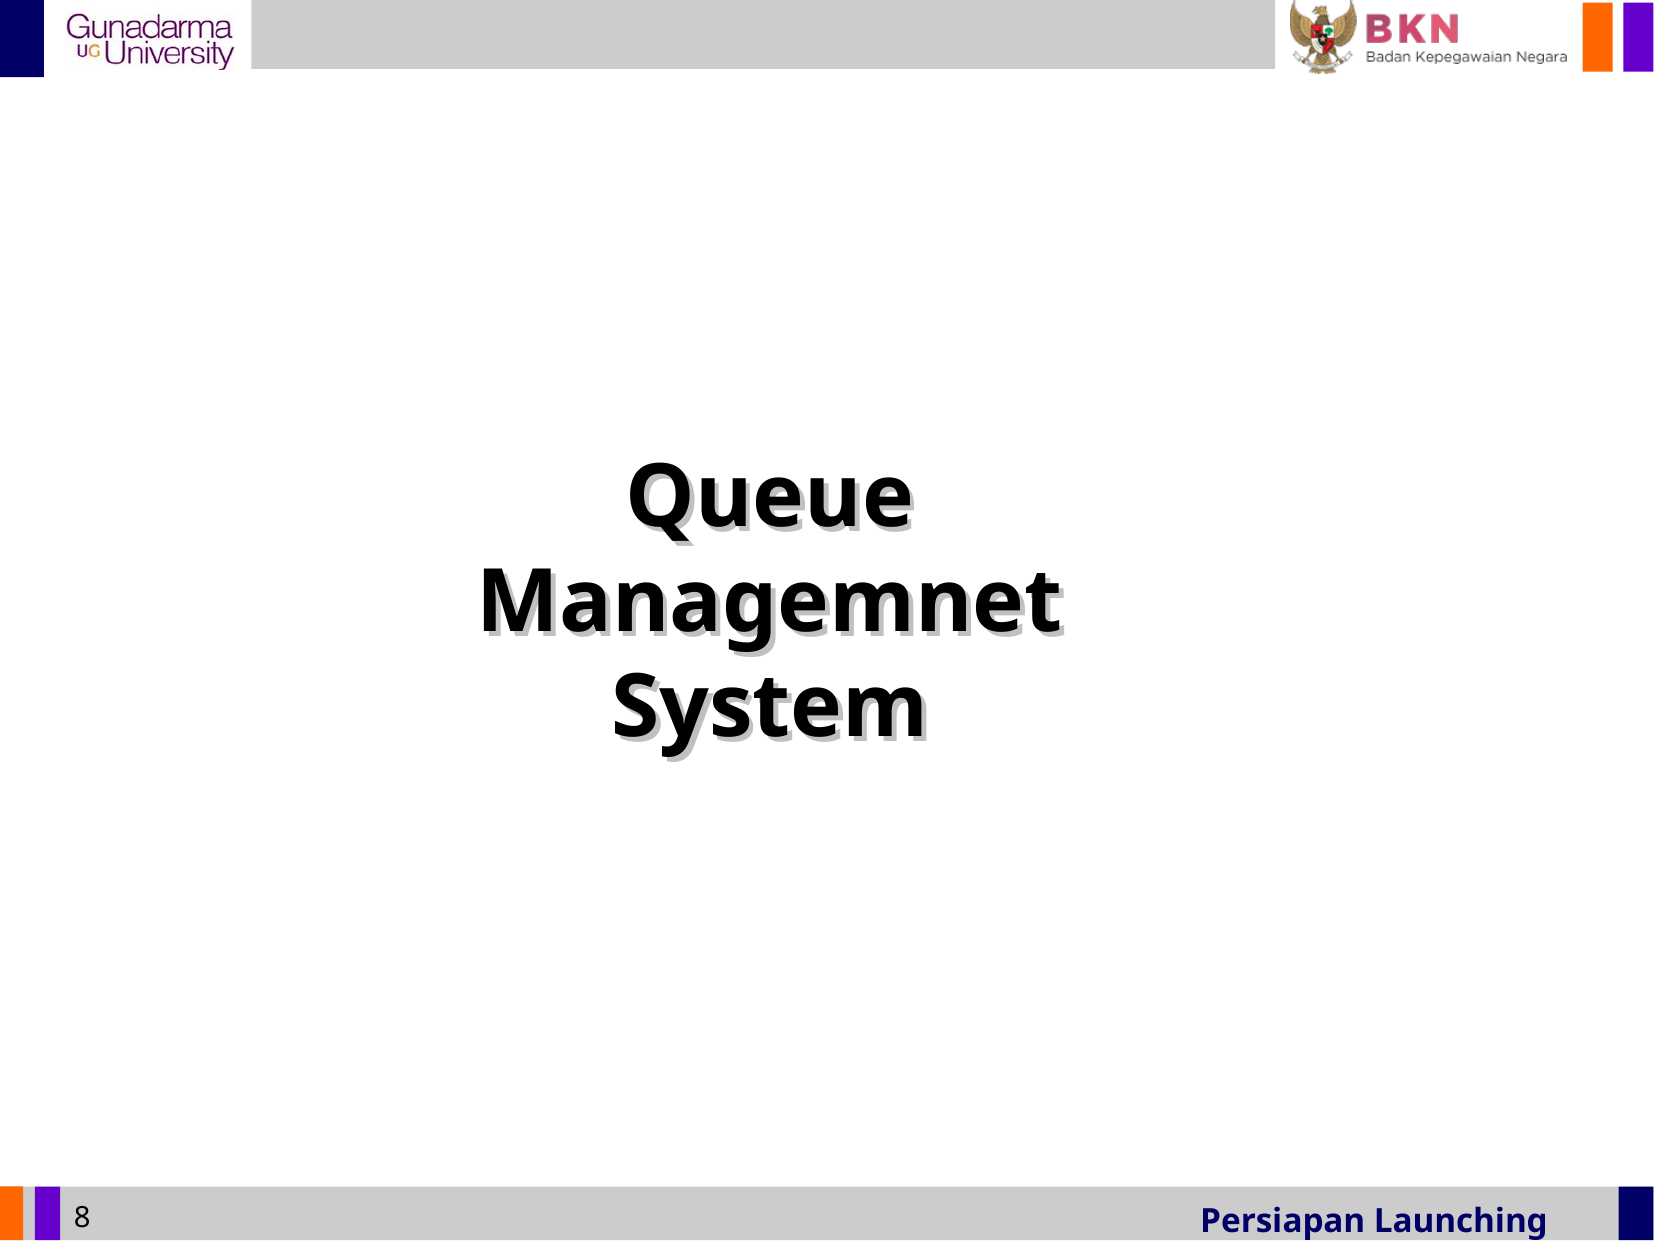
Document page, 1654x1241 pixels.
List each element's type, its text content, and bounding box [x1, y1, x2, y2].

picture [1290, 0, 1567, 74]
picture [65, 0, 235, 70]
title Queue Managemnet System [339, 405, 1201, 788]
